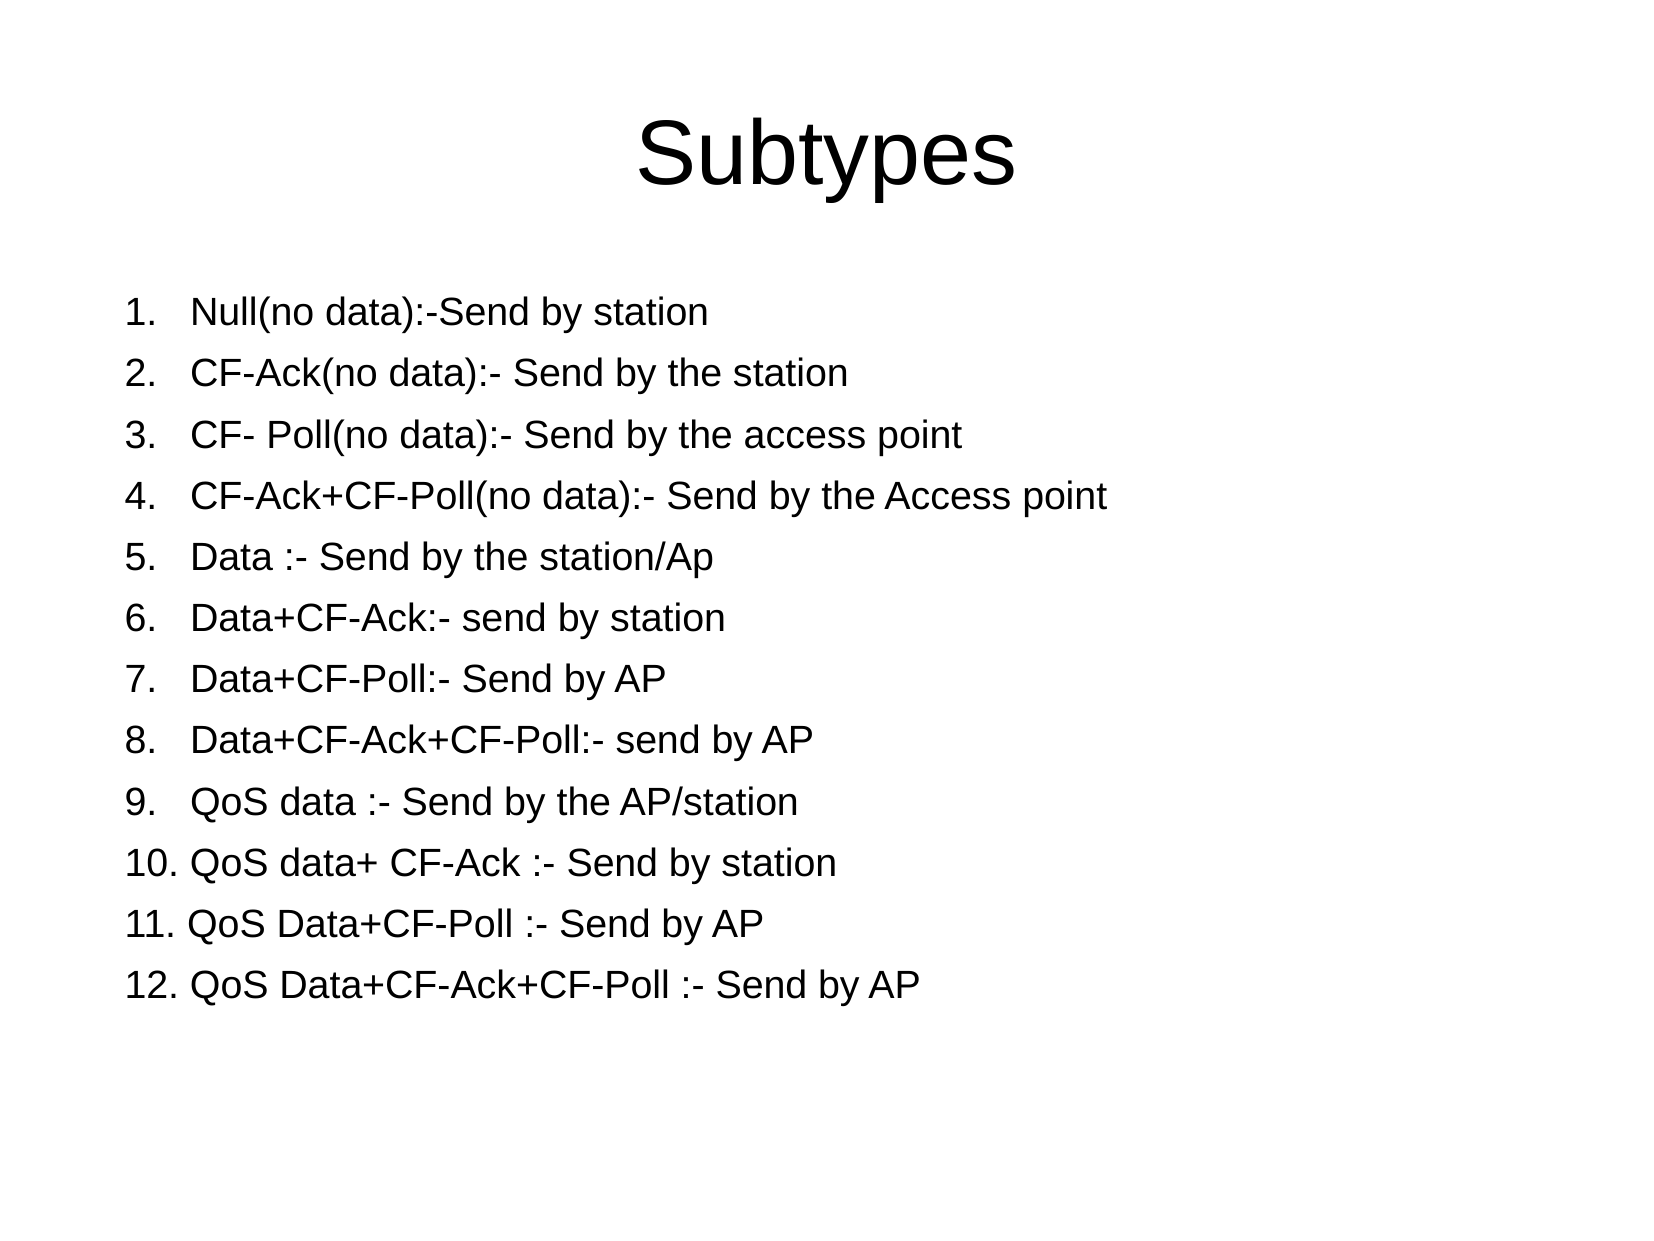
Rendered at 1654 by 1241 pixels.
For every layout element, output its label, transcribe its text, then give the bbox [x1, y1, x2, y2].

list 1. Null(no data):-Send by station 2. CF-Ack(no data):- Send by the station 3. CF- Poll(no data):- Send by the access point 4. CF-Ack+CF-Poll(no data):- Send by the Access point 5. Data :- Send by the station/Ap 6. Data+CF-Ack:- send by station 7. Data+CF-Poll:- Send by AP 8. Data+CF-Ack+CF-Poll:- send by AP 9. QoS data :- Send by the AP/station 10. QoS data+ CF-Ack :- Send by station 11. QoS Data+CF-Poll :- Send by AP 12. QoS Data+CF-Ack+CF-Poll :- Send by AP [82, 290, 1571, 1010]
title Subtypes [82, 49, 1571, 257]
